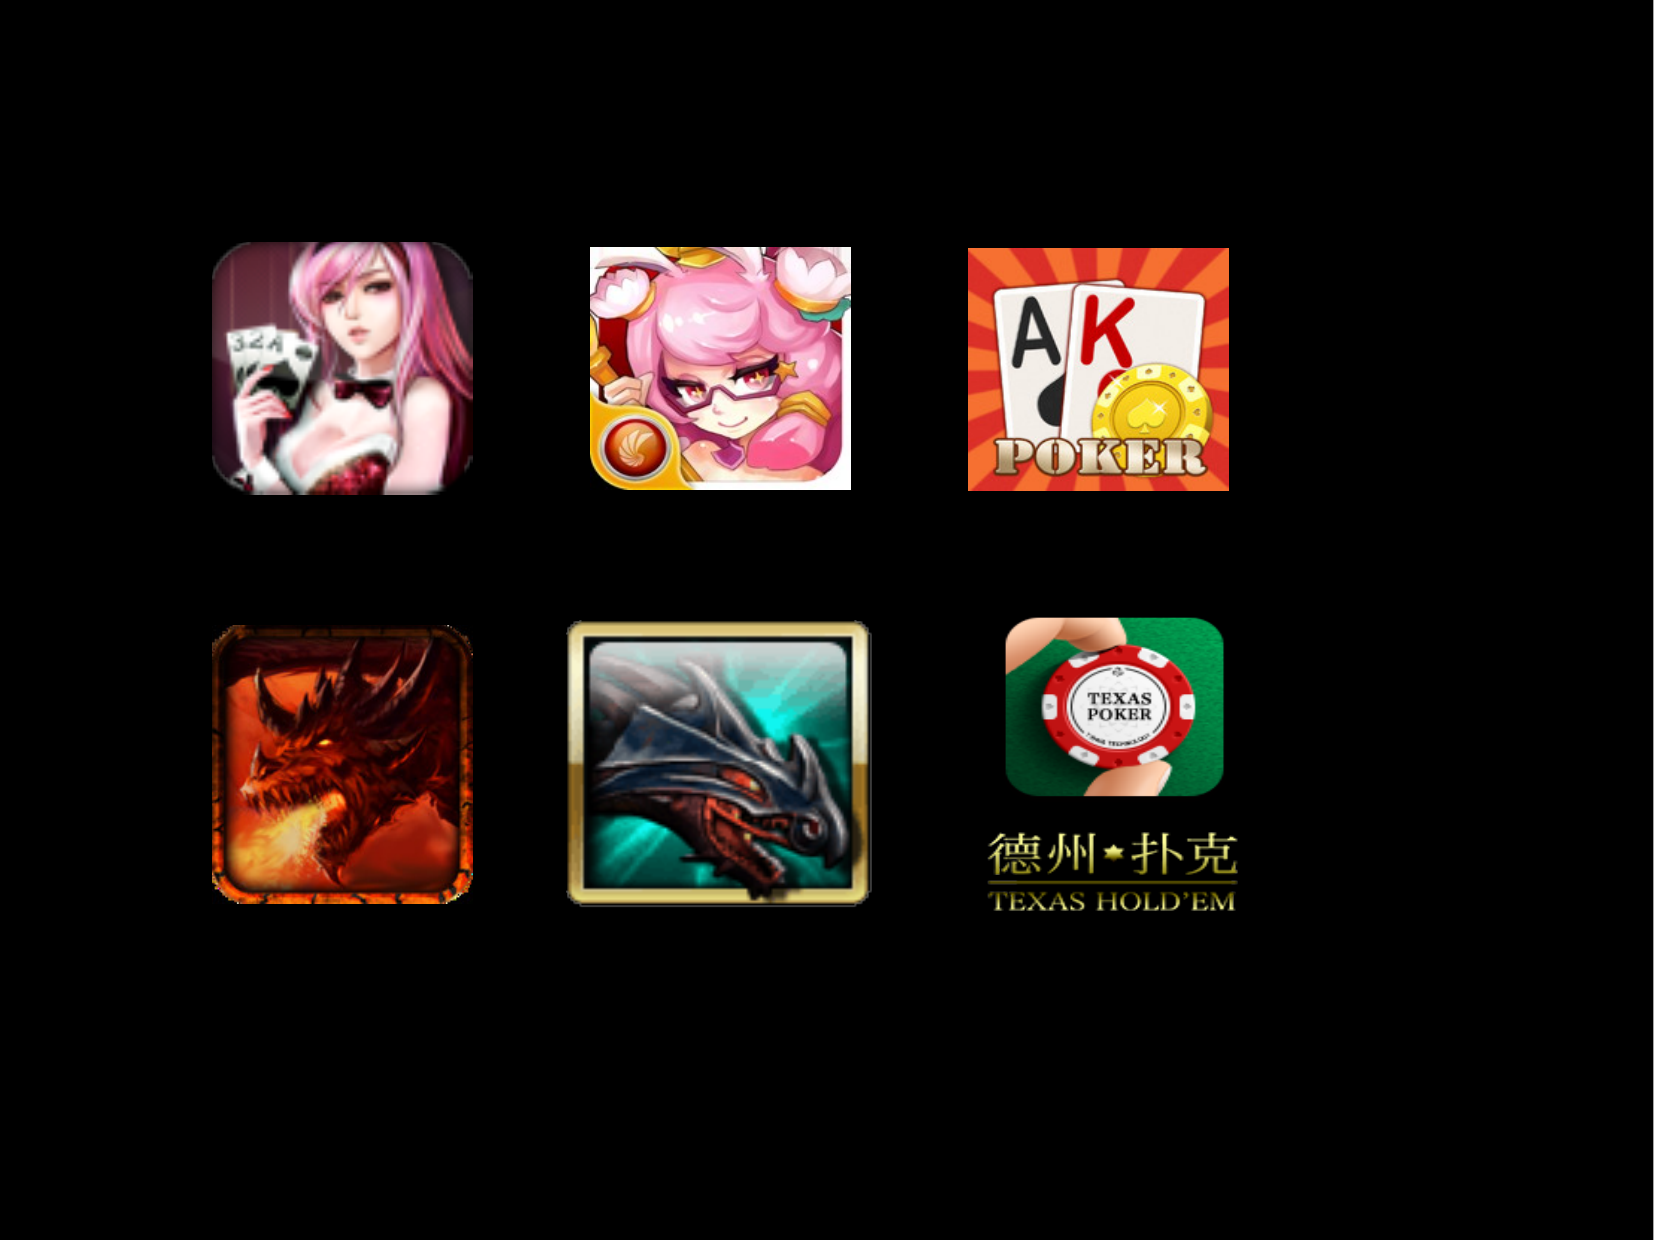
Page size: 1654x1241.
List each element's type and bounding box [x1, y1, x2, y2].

picture [956, 613, 1276, 922]
picture [212, 625, 473, 904]
picture [968, 248, 1229, 491]
picture [212, 242, 473, 495]
picture [566, 620, 875, 910]
picture [590, 247, 851, 490]
